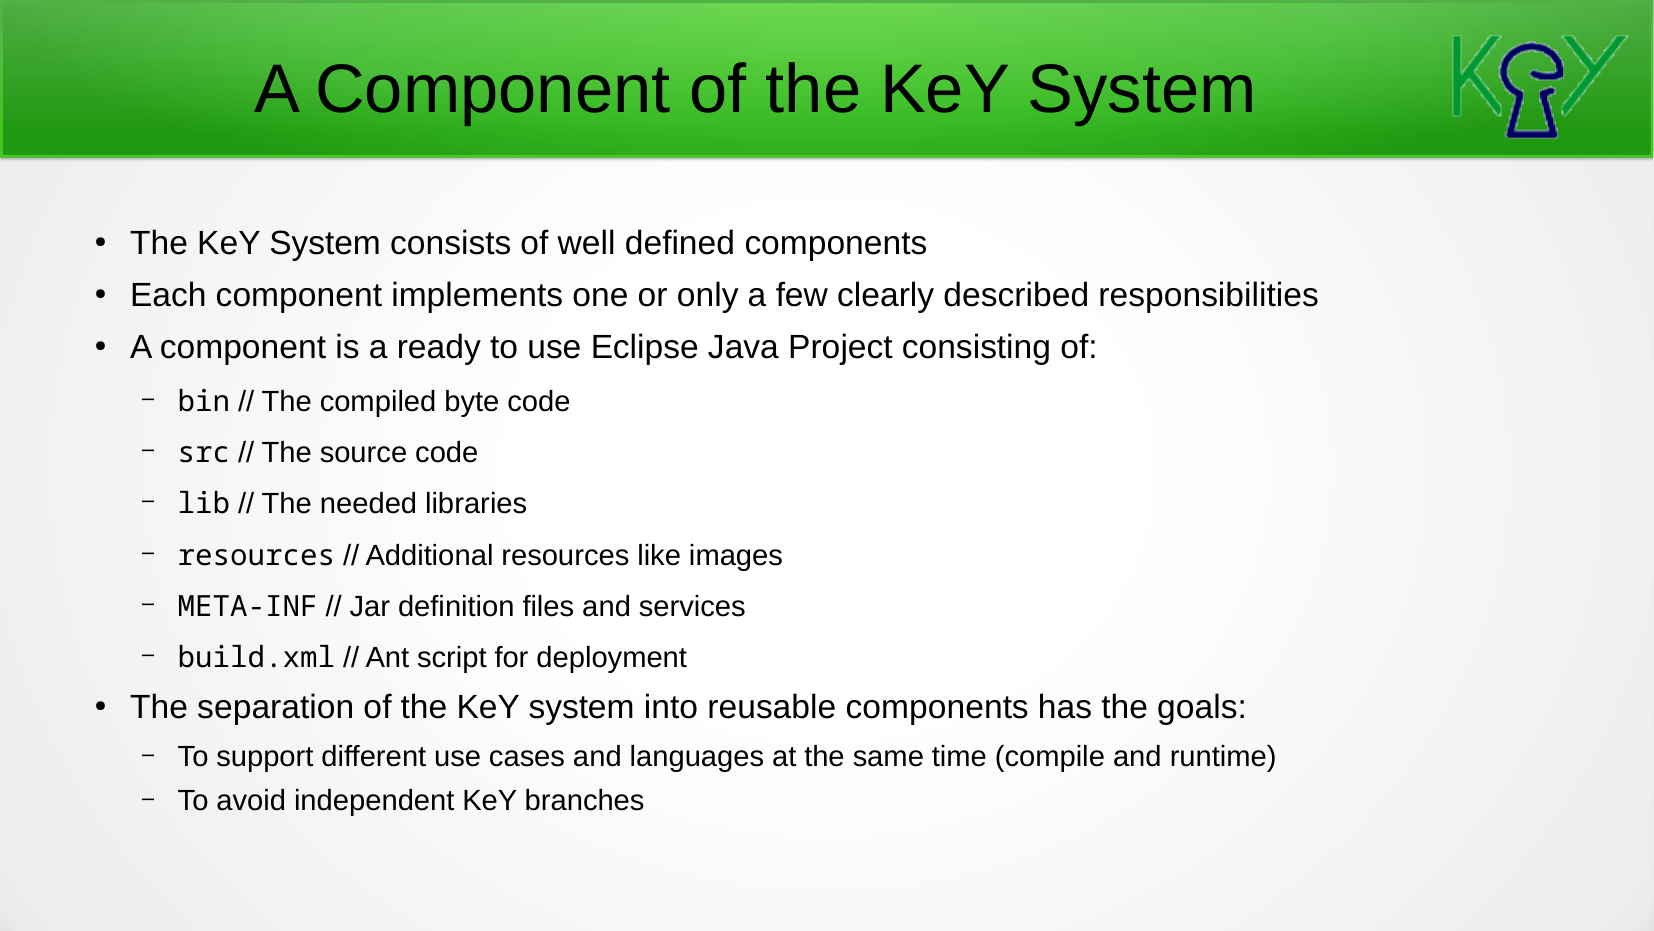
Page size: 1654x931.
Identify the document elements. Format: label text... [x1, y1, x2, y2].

list The KeY System consists of well defined components Each component implements one or only a few clearly described responsibilities A component is a ready to use Eclipse Java Project consisting of: bin // The compiled byte code src // The source code lib // The needed libraries resources // Additional resources like images META-INF // Jar definition files and services build.xml // Ant script for deployment The separation of the KeY system into reusable components has the goals: To support different use cases and languages at the same time (compile and runtime) To avoid independent KeY branches [82, 224, 1571, 827]
picture [1389, 0, 1654, 189]
title A Component of the KeY System [82, 35, 1430, 142]
